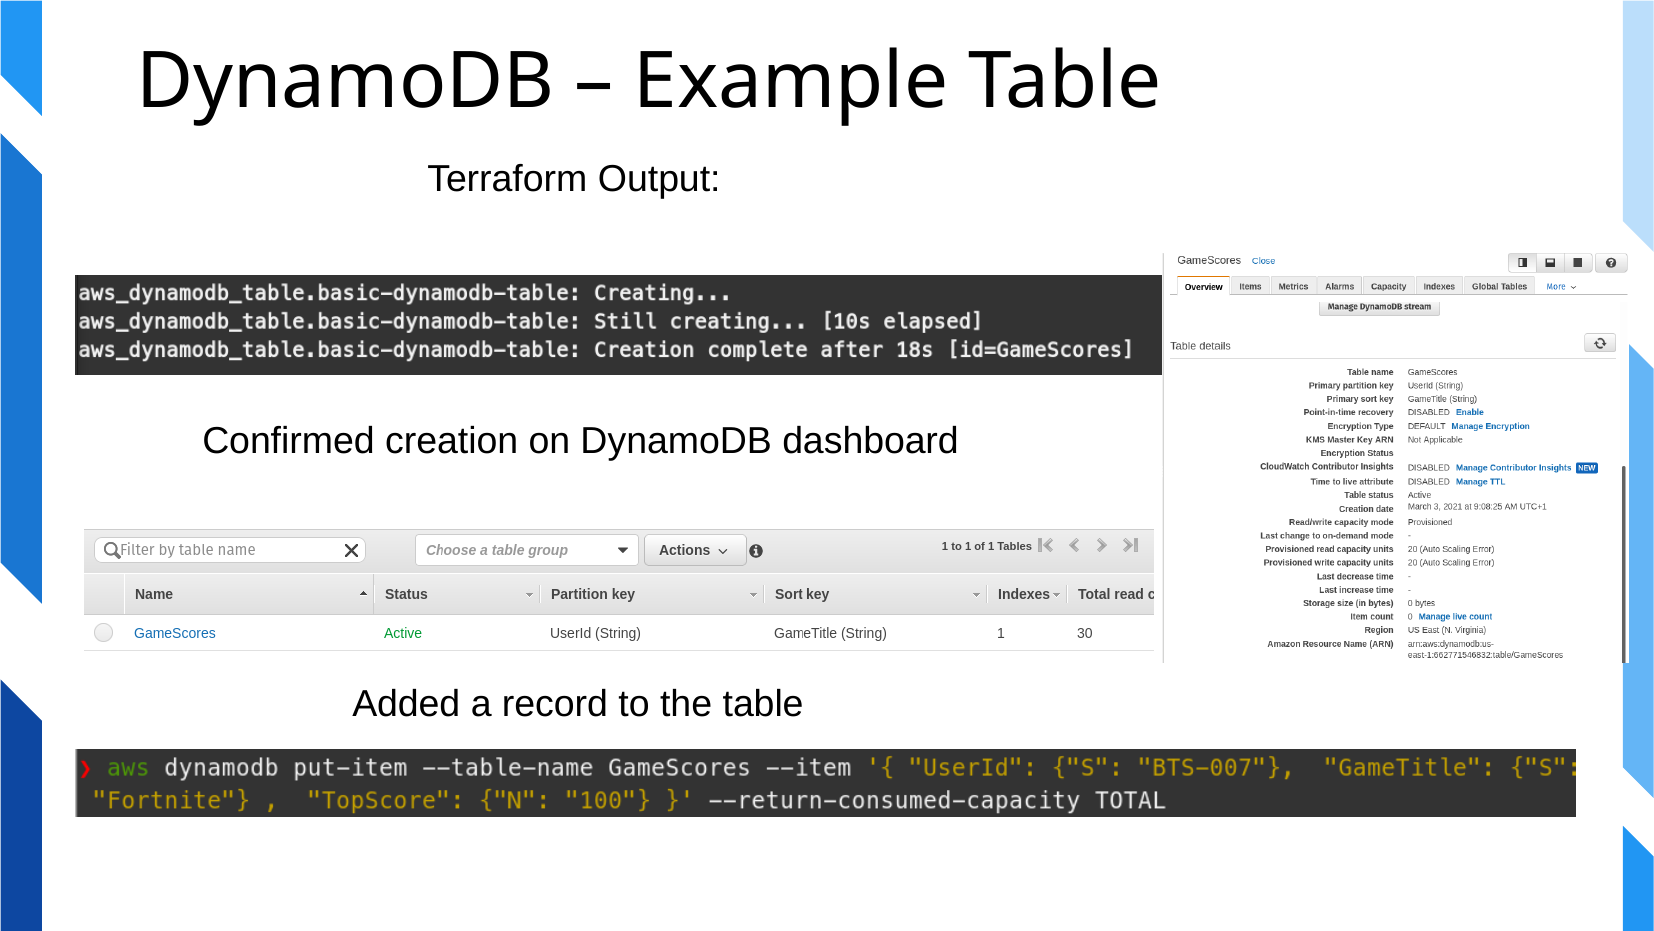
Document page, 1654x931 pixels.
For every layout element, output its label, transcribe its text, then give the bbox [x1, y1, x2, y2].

picture [75, 749, 1576, 817]
title DynamoDB – Example Table [82, 0, 1238, 169]
text_box Added a record to the table [337, 675, 863, 751]
text_box Terraform Output: [412, 150, 826, 249]
picture [75, 249, 1629, 663]
text_box Confirmed creation on DynamoDB dashboard [187, 412, 1013, 512]
